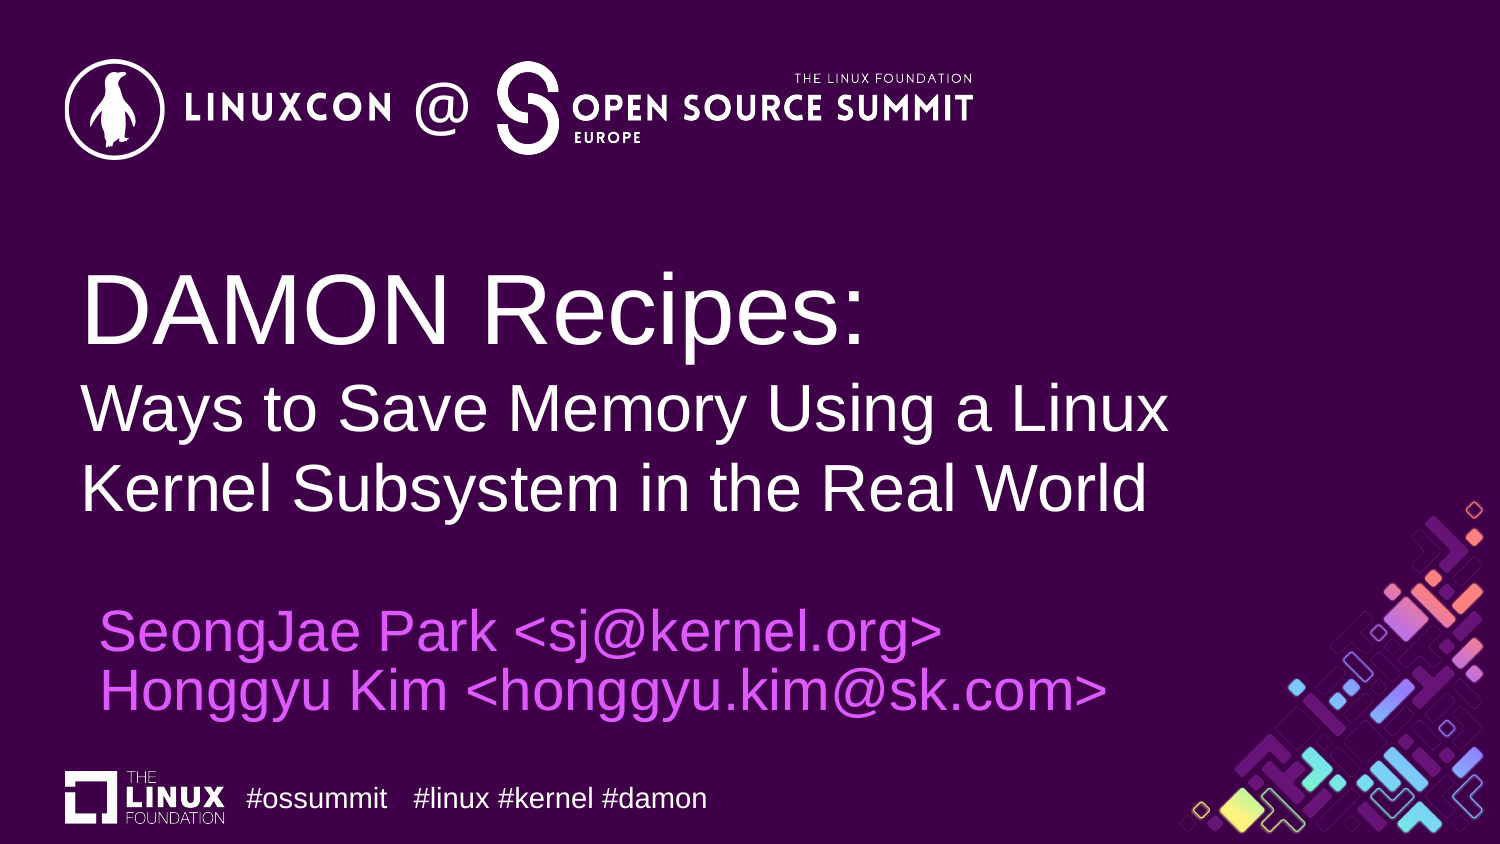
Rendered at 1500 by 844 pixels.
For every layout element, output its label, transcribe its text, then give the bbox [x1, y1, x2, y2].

picture [64, 59, 390, 160]
text_box Honggyu Kim <honggyu.kim@sk.com> [65, 631, 1261, 742]
text_box #linux #kernel #damon [398, 771, 863, 822]
picture [1169, 489, 1494, 844]
subtitle SeongJae Park <sj@kernel.org> [65, 572, 1261, 631]
title DAMON Recipes: Ways to Save Memory Using a Linux Kernel Subsystem in the Real World [65, 196, 1380, 573]
picture [497, 61, 973, 155]
picture [65, 771, 225, 824]
